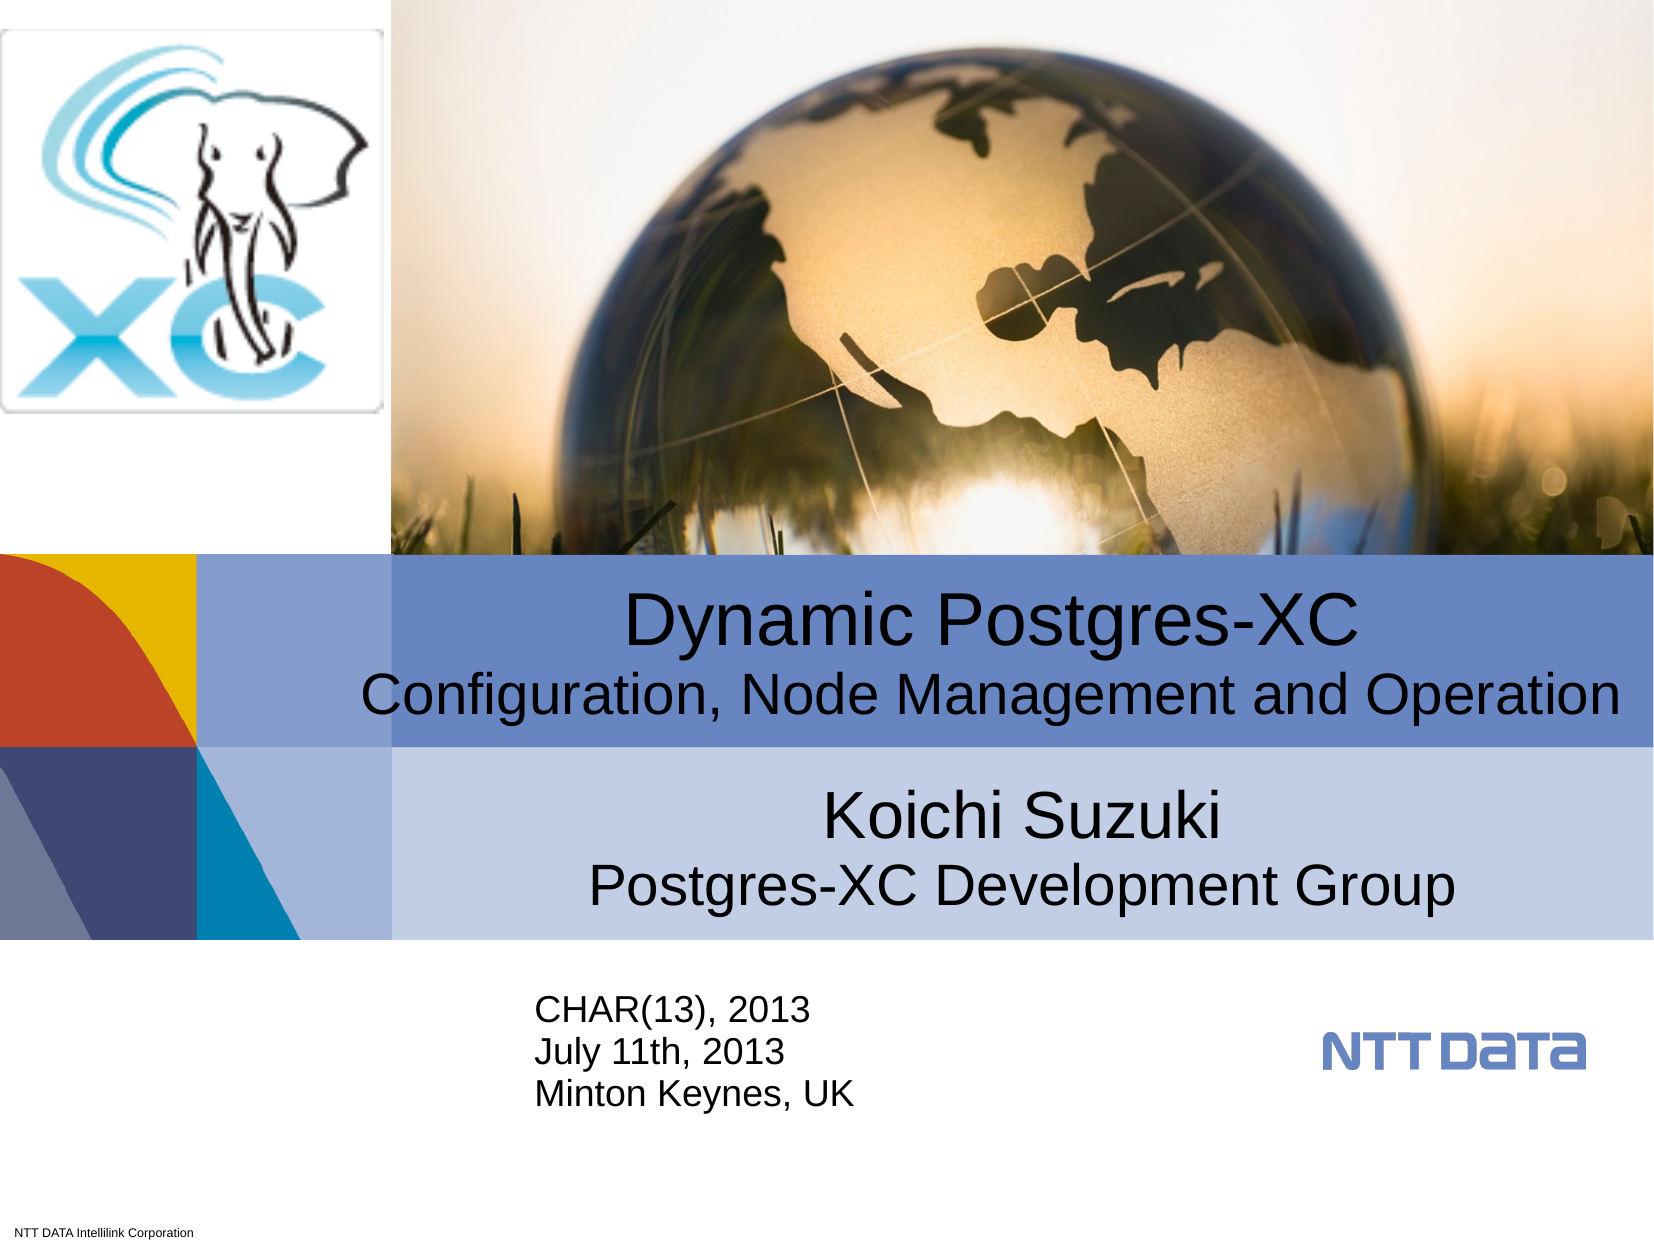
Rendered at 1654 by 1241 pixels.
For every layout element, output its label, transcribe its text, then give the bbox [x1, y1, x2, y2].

picture [0, 0, 1654, 940]
title Dynamic Postgres-XC Configuration, Node Management and Operation [330, 560, 1654, 745]
text_box CHAR(13), 2013 July 11th, 2013 Minton Keynes, UK [519, 981, 1276, 1123]
subtitle Koichi Suzuki Postgres-XC Development Group [413, 762, 1633, 934]
picture [1323, 1032, 1586, 1070]
picture [0, 29, 384, 414]
